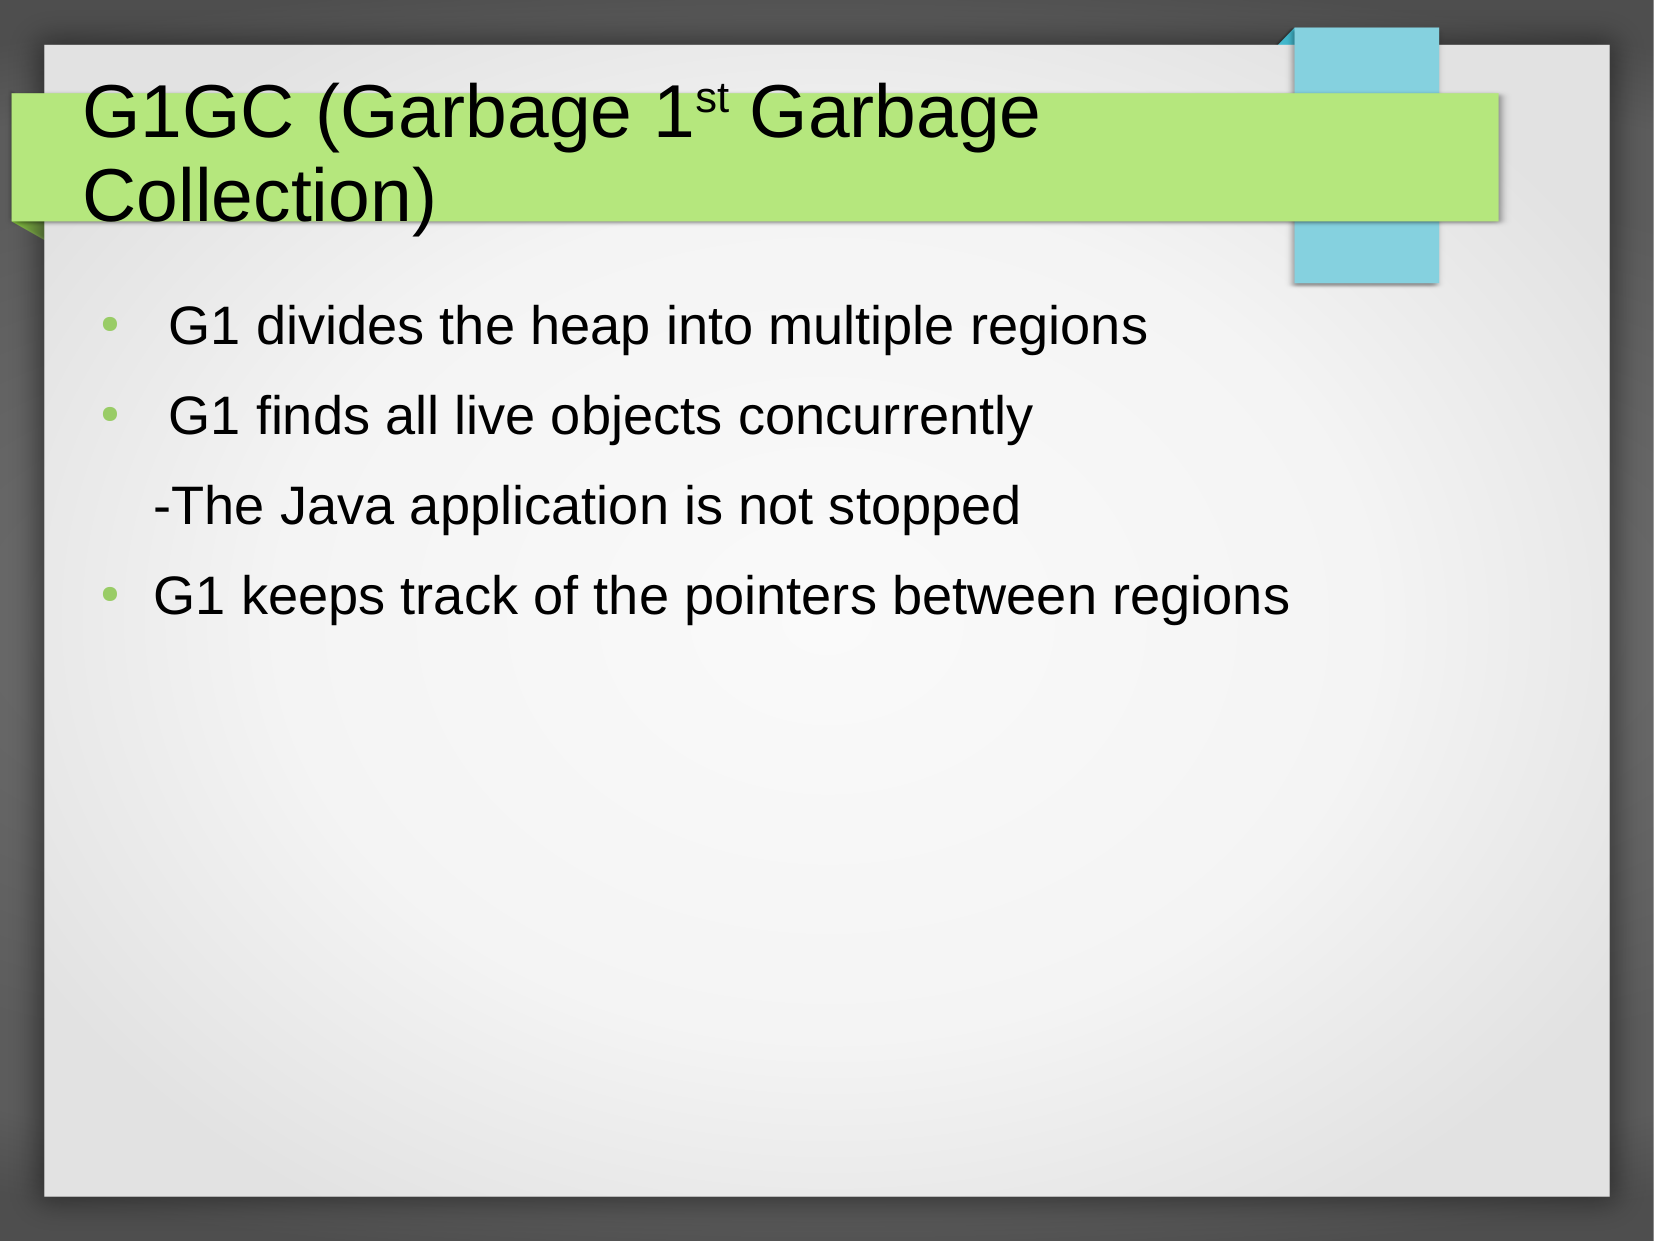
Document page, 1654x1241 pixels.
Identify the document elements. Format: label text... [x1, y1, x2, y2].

list G1 divides the heap into multiple regions G1 finds all live objects concurrently -The Java application is not stopped G1 keeps track of the pointers between regions [82, 295, 1571, 1015]
picture [0, 0, 1654, 1241]
title G1GC (Garbage 1st Garbage Collection) [82, 68, 1264, 239]
